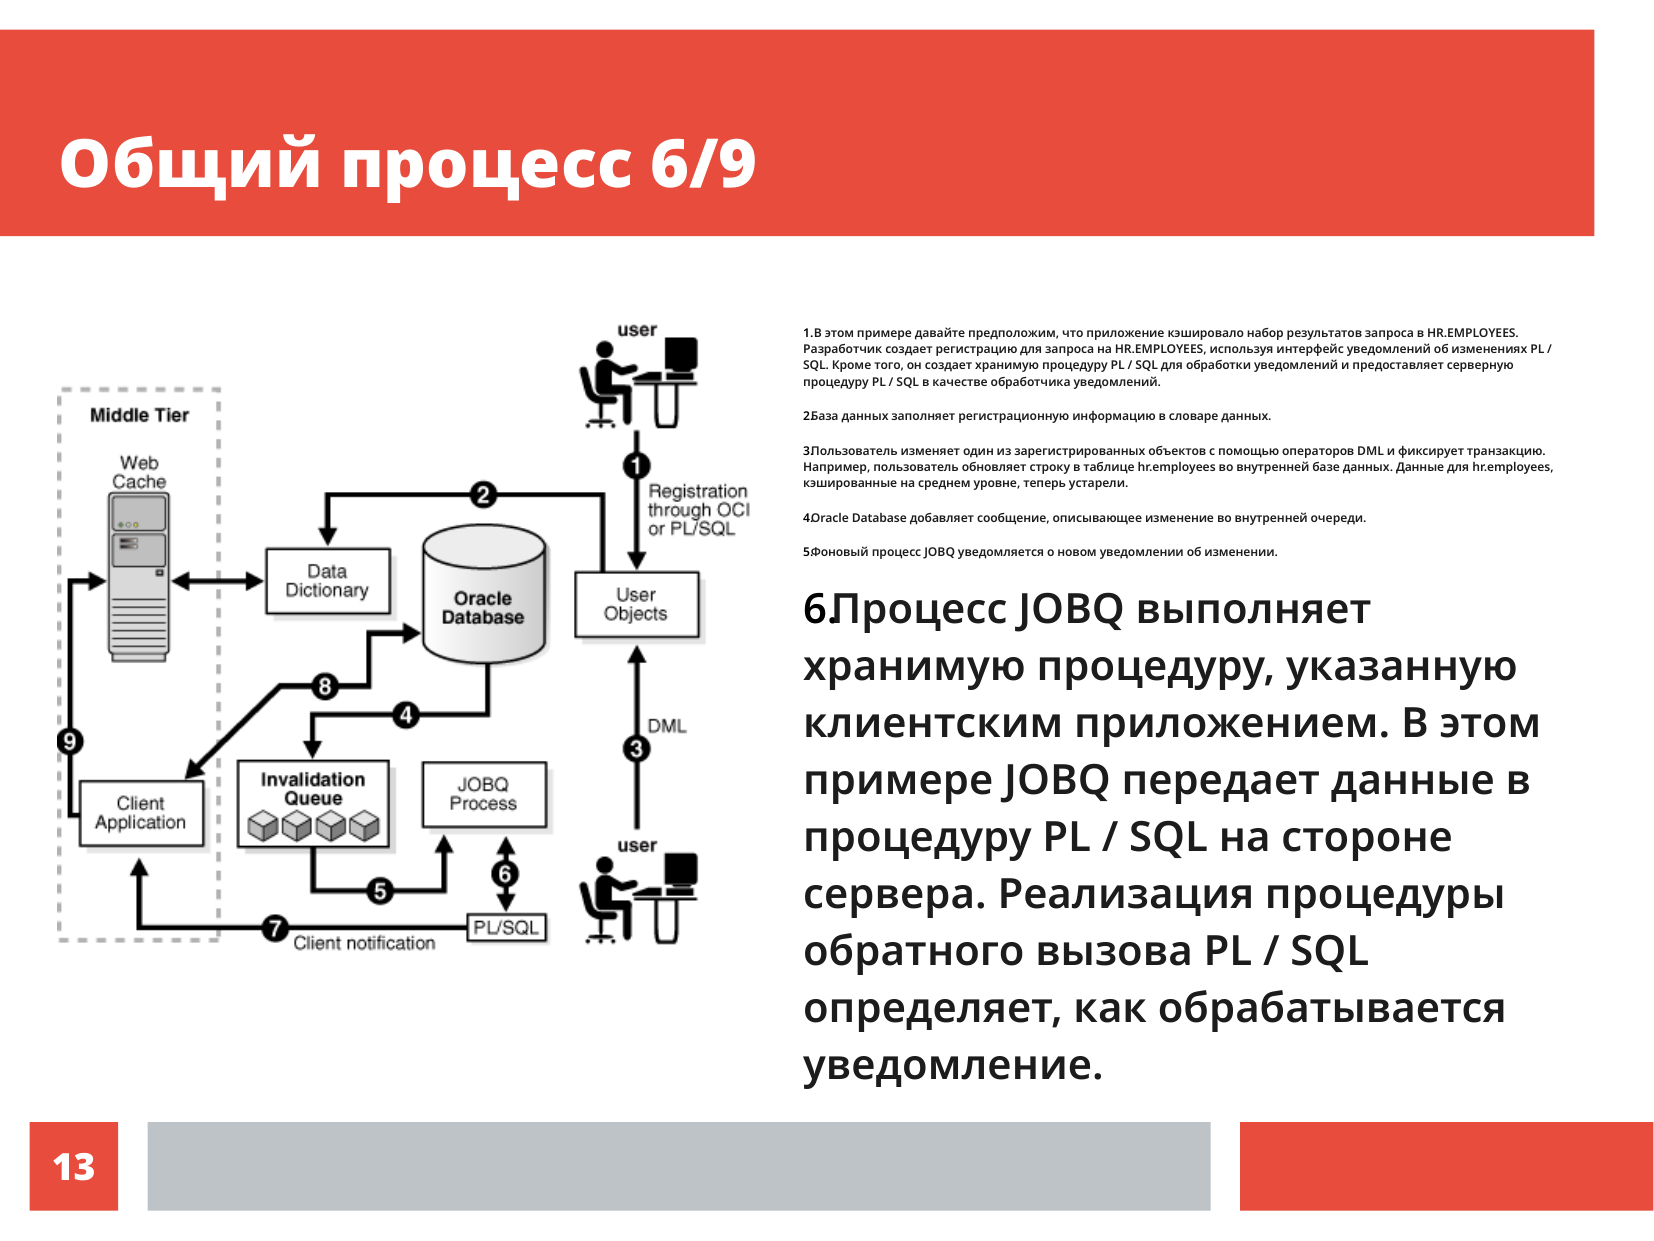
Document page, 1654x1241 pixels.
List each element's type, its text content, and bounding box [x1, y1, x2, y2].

title Общий процесс 6/9 [59, 59, 1595, 207]
list В этом примере давайте предположим, что приложение кэшировало набор результатов запроса в HR.EMPLOYEES. Разработчик создает регистрацию для запроса на HR.EMPLOYEES, используя интерфейс уведомлений об изменениях PL / SQL. Кроме того, он создает хранимую процедуру PL / SQL для обработки уведомлений и предоставляет серверную процедуру PL / SQL в качестве обработчика уведомлений. База данных заполняет регистрационную информацию в словаре данных. Пользователь изменяет один из зарегистрированных объектов с помощью операторов DML и фиксирует транзакцию. Например, пользователь обновляет строку в таблице hr.employees во внутренней базе данных. Данные для hr.employees, кэшированные на среднем уровне, теперь устарели. Oracle Database добавляет сообщение, описывающее изменение во внутренней очереди. Фоновый процесс JOBQ уведомляется о новом уведомлении об изменении. Процесс JOBQ выполняет хранимую процедуру, указанную клиентским приложением. В этом примере JOBQ передает данные в процедуру PL / SQL на стороне сервера. Реализация процедуры обратного вызова PL / SQL определяет, как обрабатывается уведомление. [803, 324, 1565, 1093]
picture [57, 319, 756, 957]
